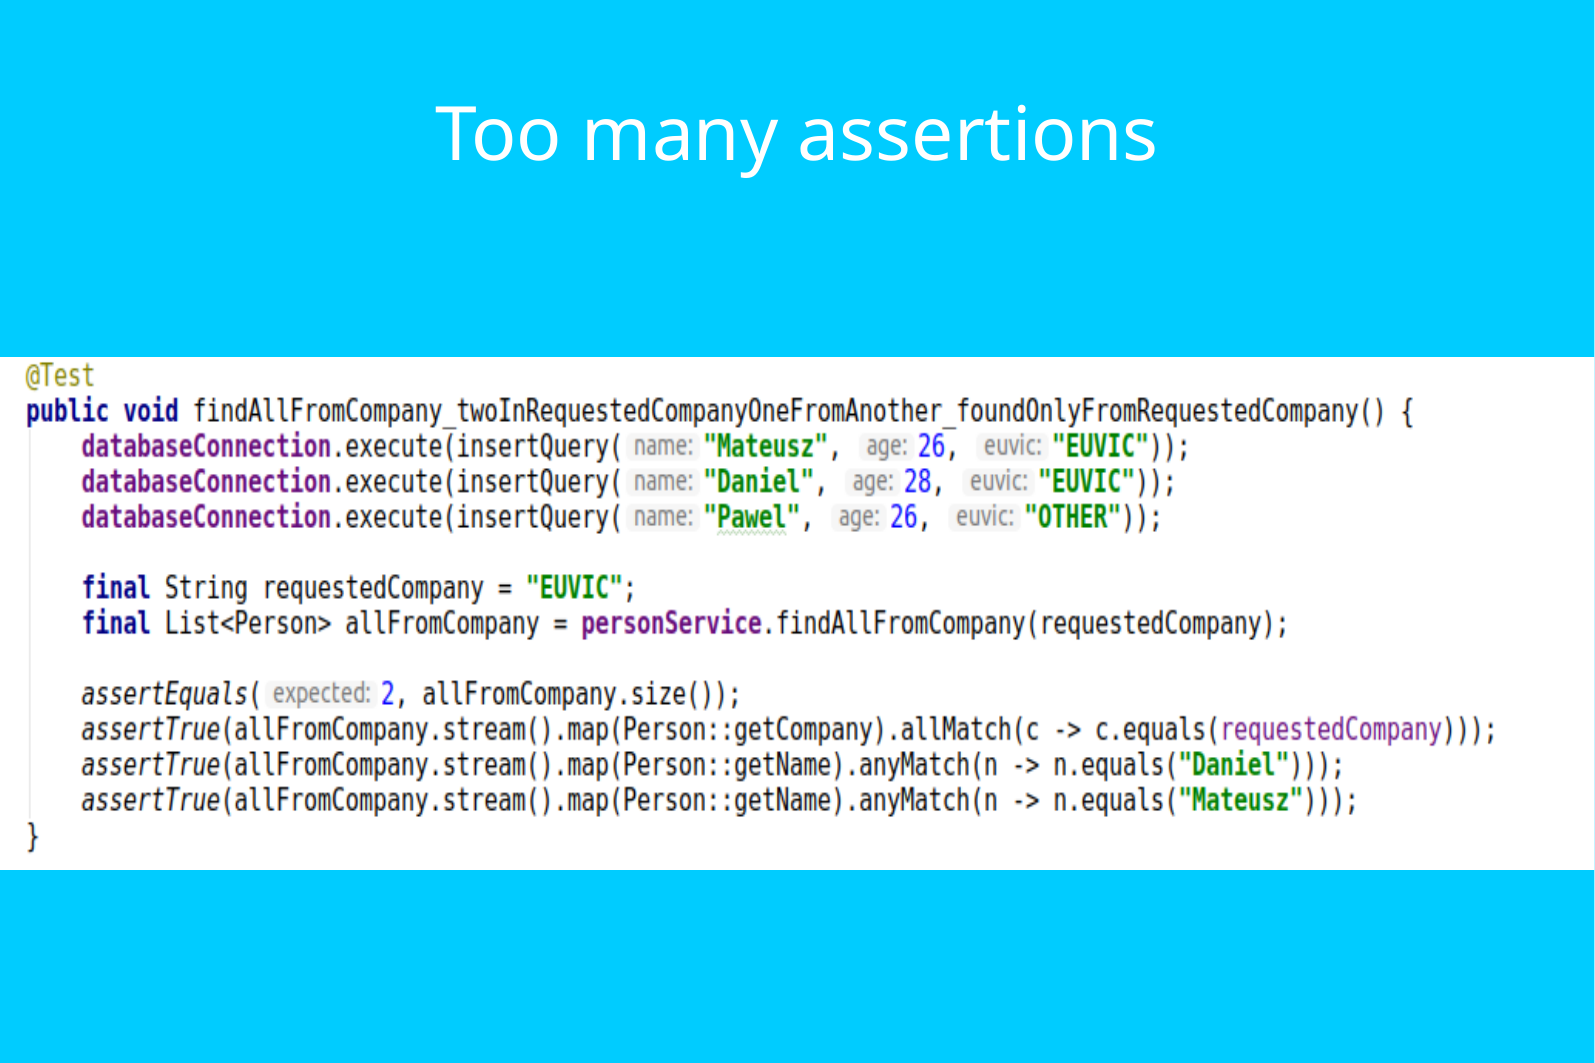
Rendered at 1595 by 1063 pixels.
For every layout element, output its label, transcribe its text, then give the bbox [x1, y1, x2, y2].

picture [0, 358, 1595, 869]
title Too many assertions [79, 42, 1515, 220]
